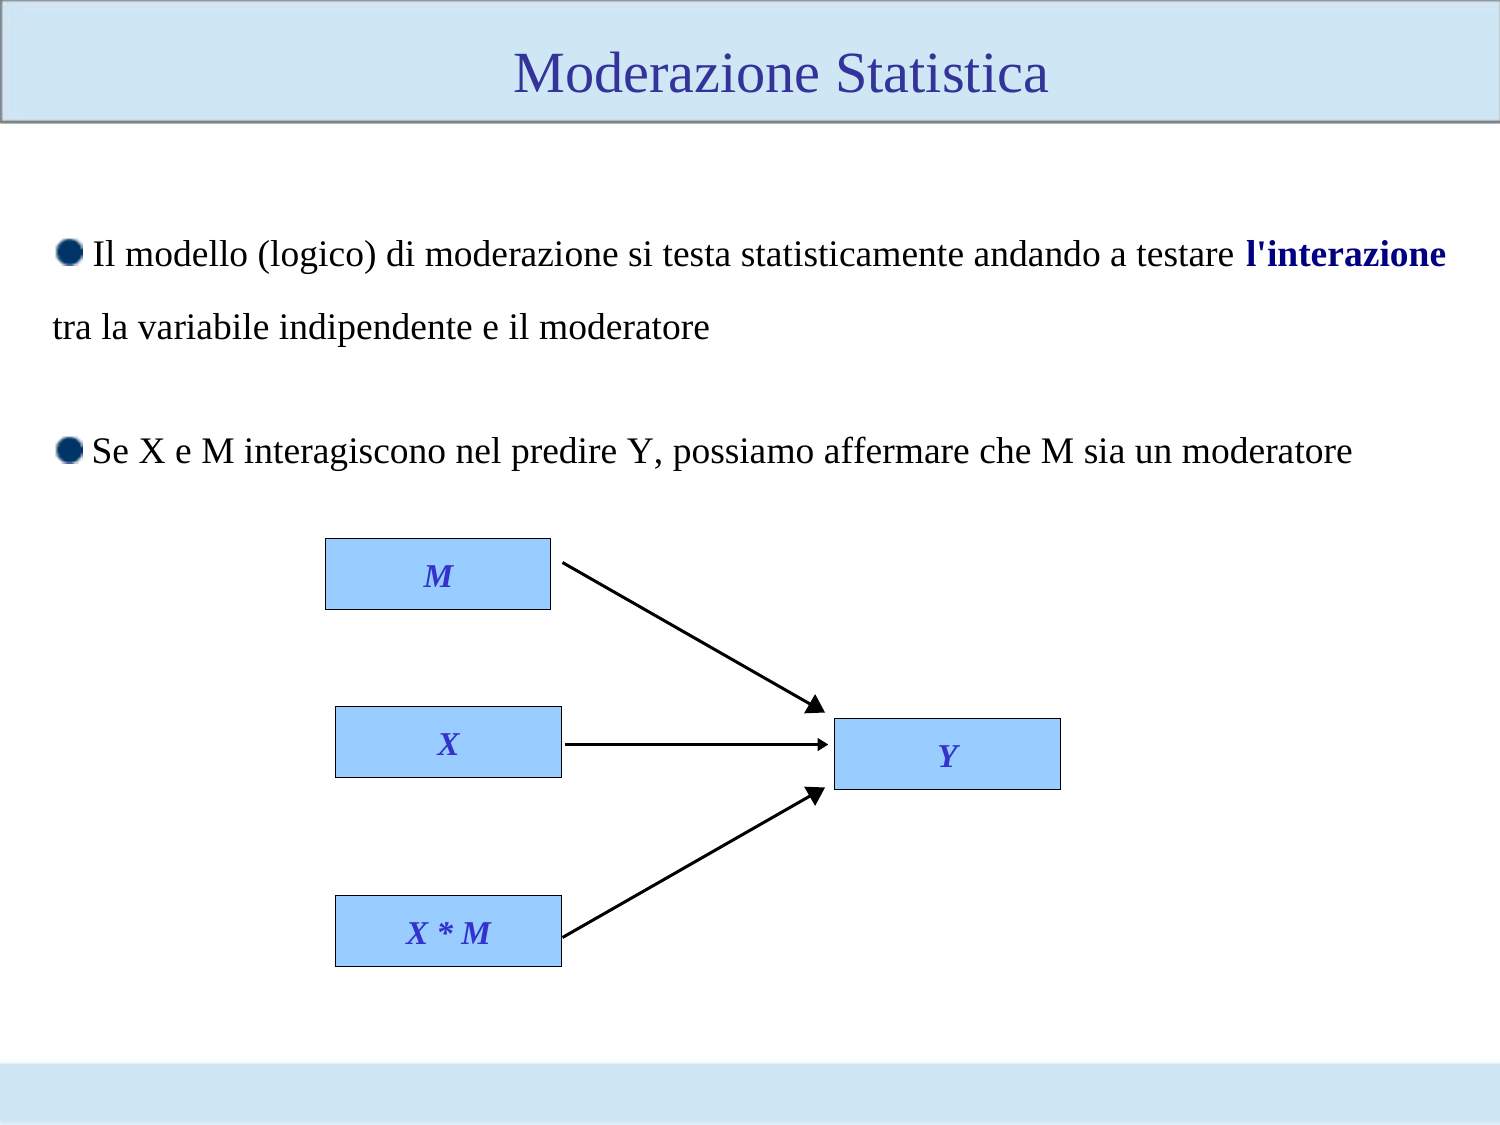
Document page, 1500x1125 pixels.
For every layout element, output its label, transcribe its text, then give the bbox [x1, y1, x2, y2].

text_box M [325, 538, 551, 610]
text_box Y [834, 718, 1061, 790]
text_box X [335, 706, 562, 778]
text_box X * M [335, 895, 562, 967]
picture [0, 0, 1500, 1125]
text_box Il modello (logico) di moderazione si testa statisticamente andando a testare l'interazione tra la variabile indipendente e il moderatore Se X e M interagiscono nel predire Y, possiamo affermare che M sia un moderatore [37, 187, 1463, 479]
title Moderazione Statistica [249, 21, 1313, 117]
